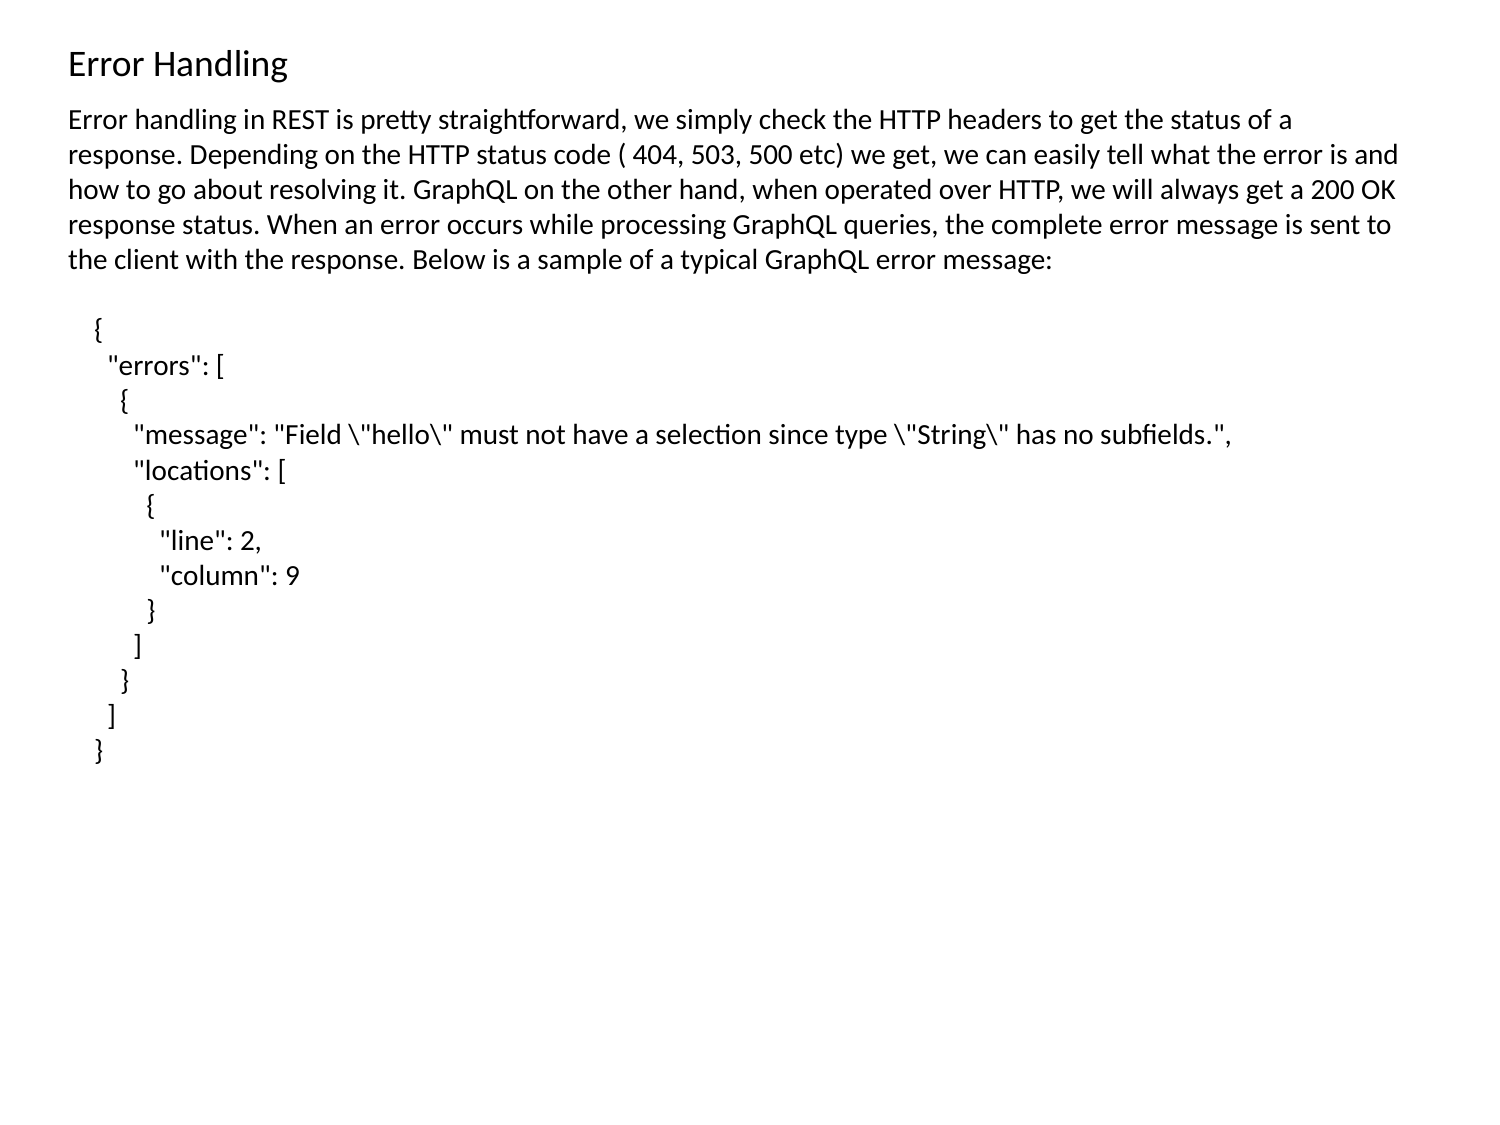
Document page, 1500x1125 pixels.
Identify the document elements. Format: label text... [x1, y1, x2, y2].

list Error Handling Error handling in REST is pretty straightforward, we simply check the HTTP headers to get the status of a response. Depending on the HTTP status code ( 404, 503, 500 etc) we get, we can easily tell what the error is and how to go about resolving it. GraphQL on the other hand, when operated over HTTP, we will always get a 200 OK response status. When an error occurs while processing GraphQL queries, the complete error message is sent to the client with the response. Below is a sample of a typical GraphQL error message: { "errors": [ { "message": "Field \"hello\" must not have a selection since type \"String\" has no subfields.", "locations": [ { "line": 2, "column": 9 } ] } ] } [53, 31, 1426, 1125]
